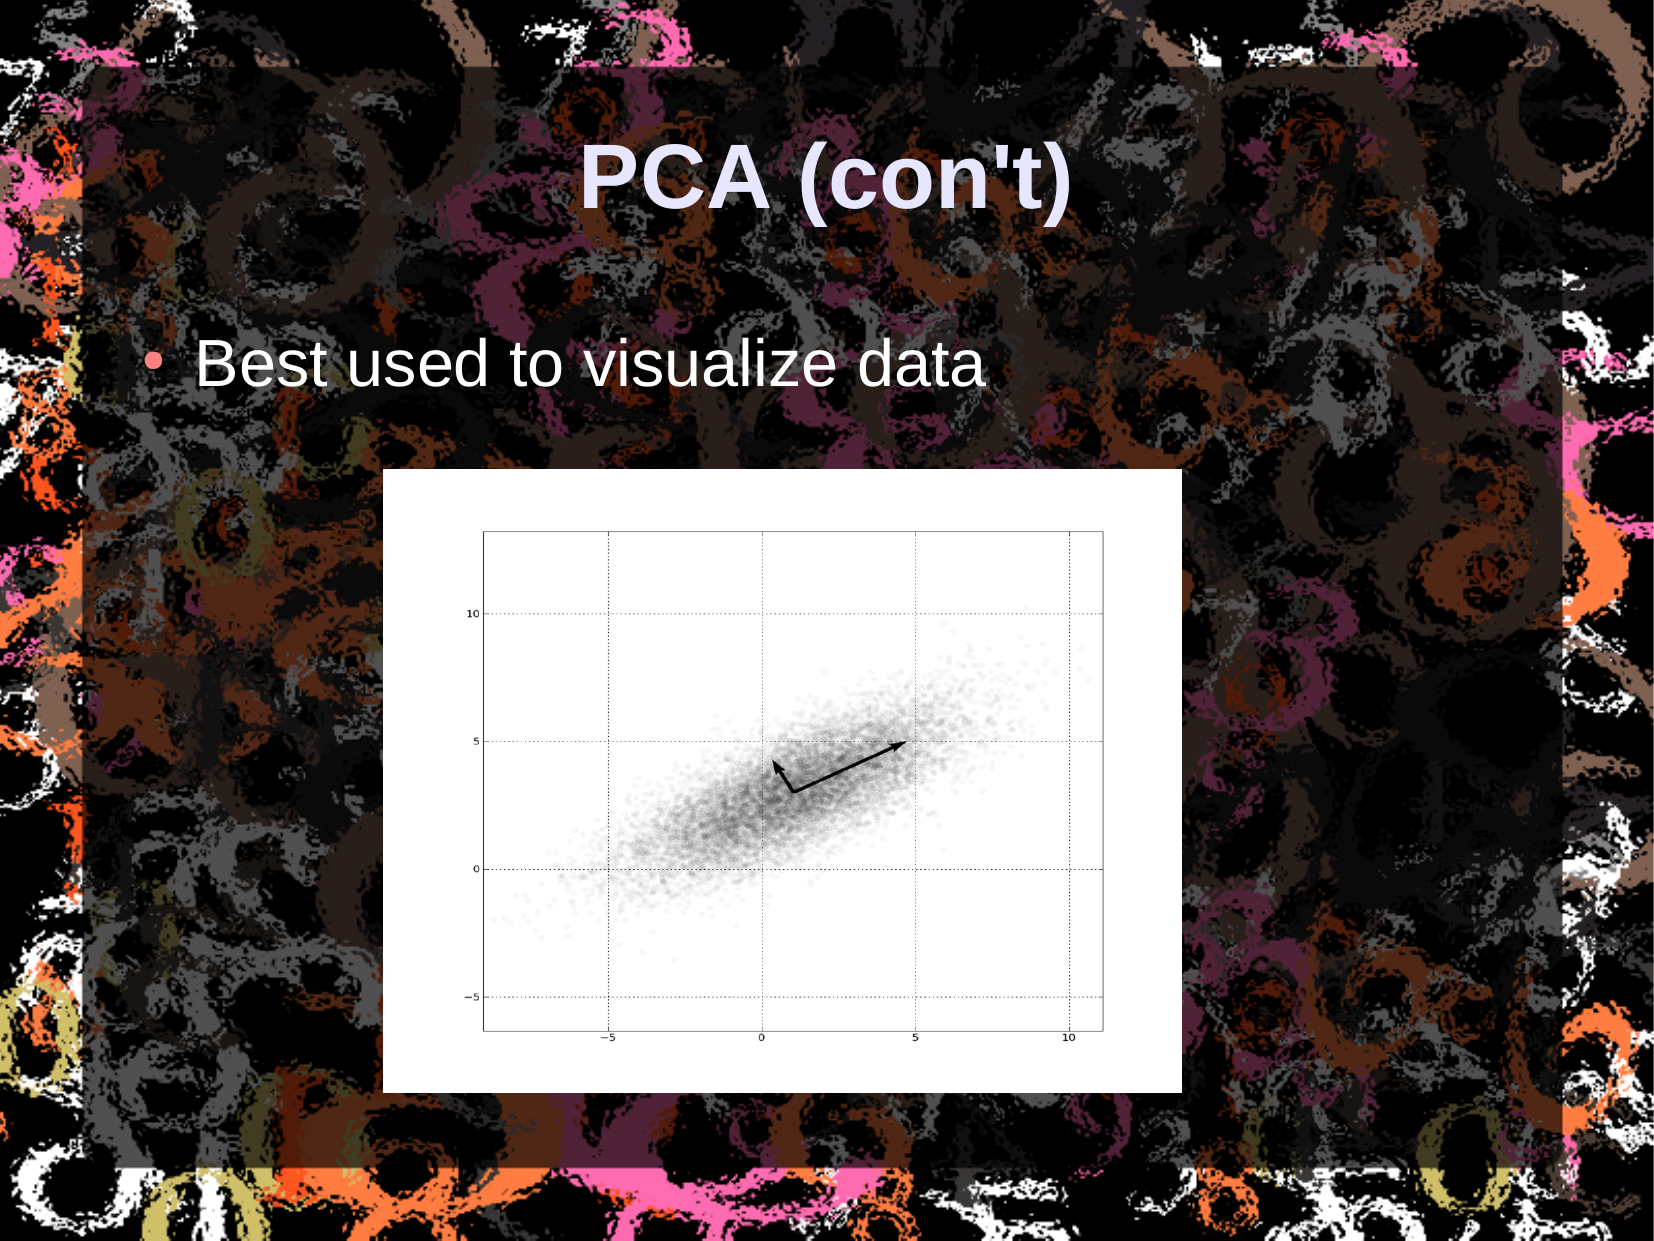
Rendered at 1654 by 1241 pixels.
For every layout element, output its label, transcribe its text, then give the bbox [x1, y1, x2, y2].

list Best used to visualize data [124, 325, 1518, 1045]
title PCA (con't) [82, 73, 1571, 281]
picture [0, 0, 1654, 1241]
